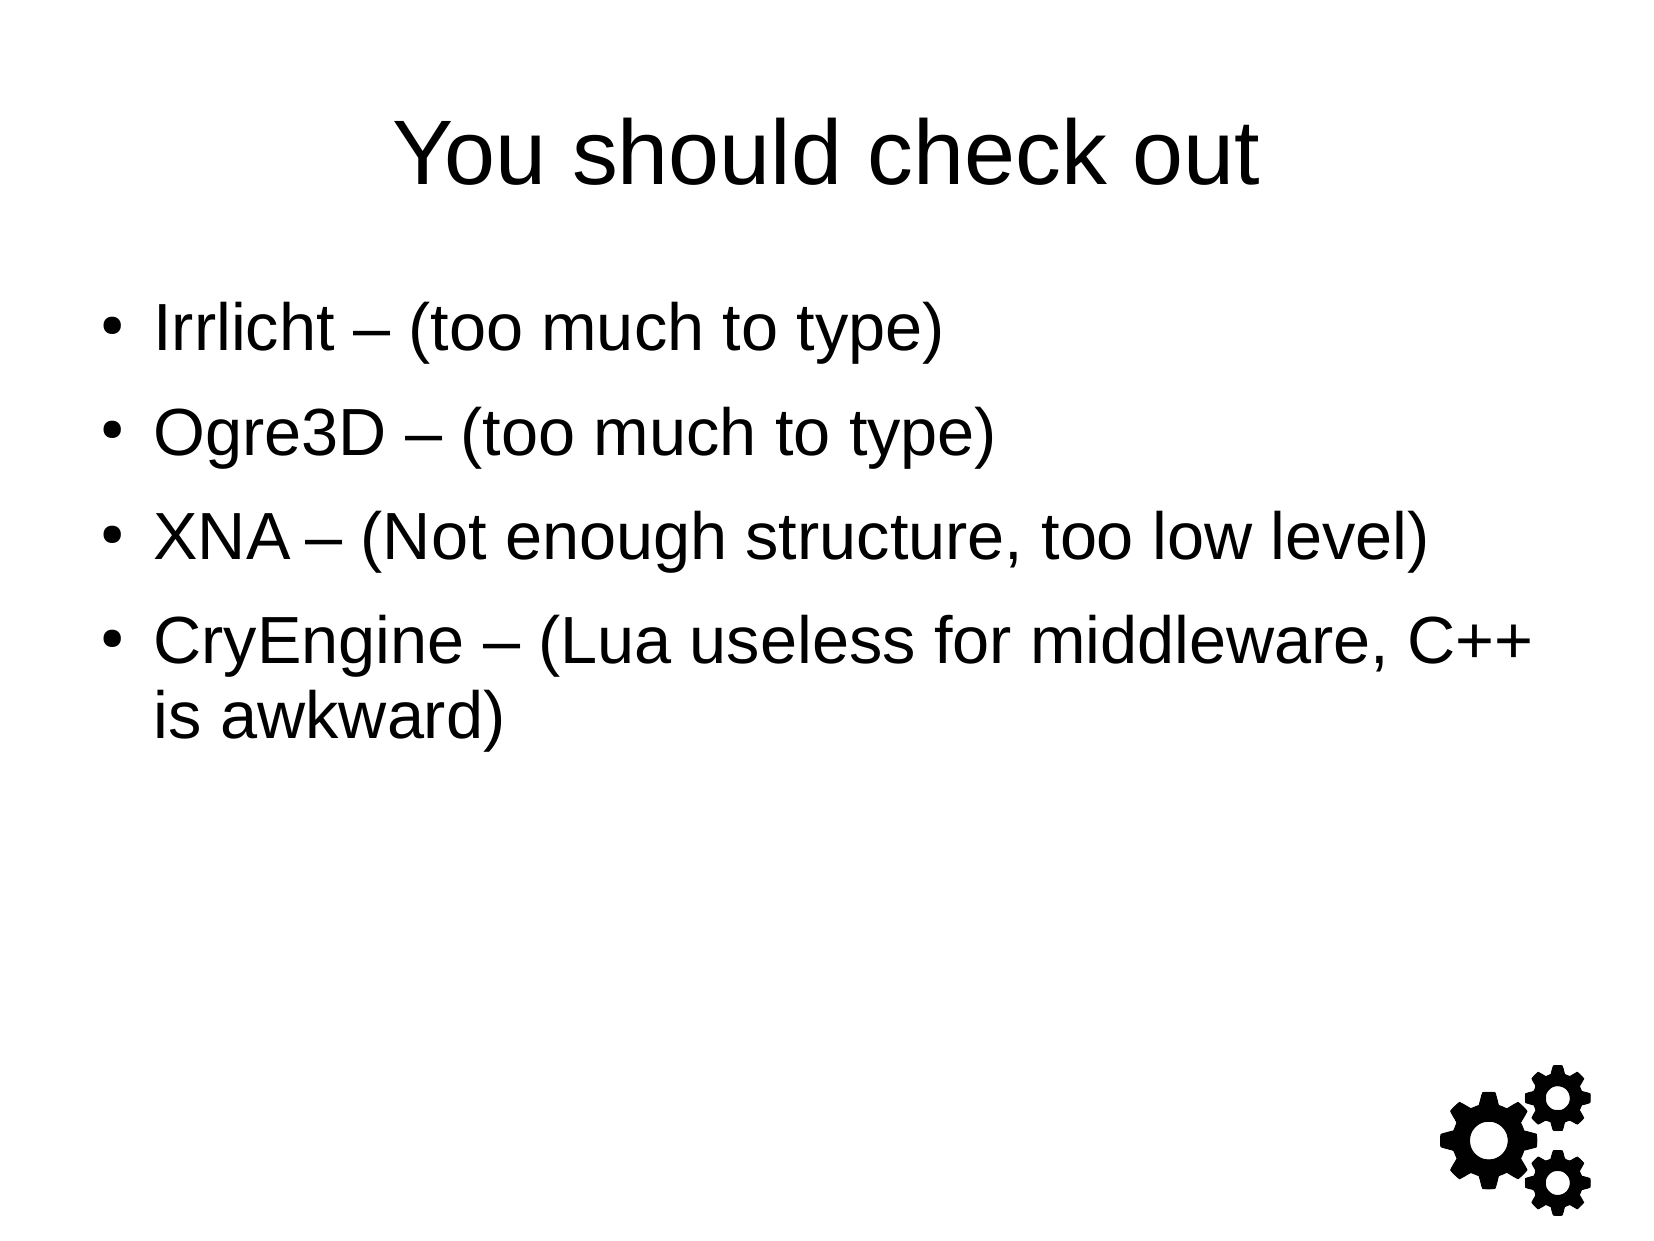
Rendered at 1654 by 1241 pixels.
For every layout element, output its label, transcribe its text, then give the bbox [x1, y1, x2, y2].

title You should check out [82, 49, 1571, 257]
picture [1440, 1065, 1591, 1216]
list Irrlicht – (too much to type) Ogre3D – (too much to type) XNA – (Not enough structure, too low level) CryEngine – (Lua useless for middleware, C++ is awkward) [82, 290, 1571, 1010]
